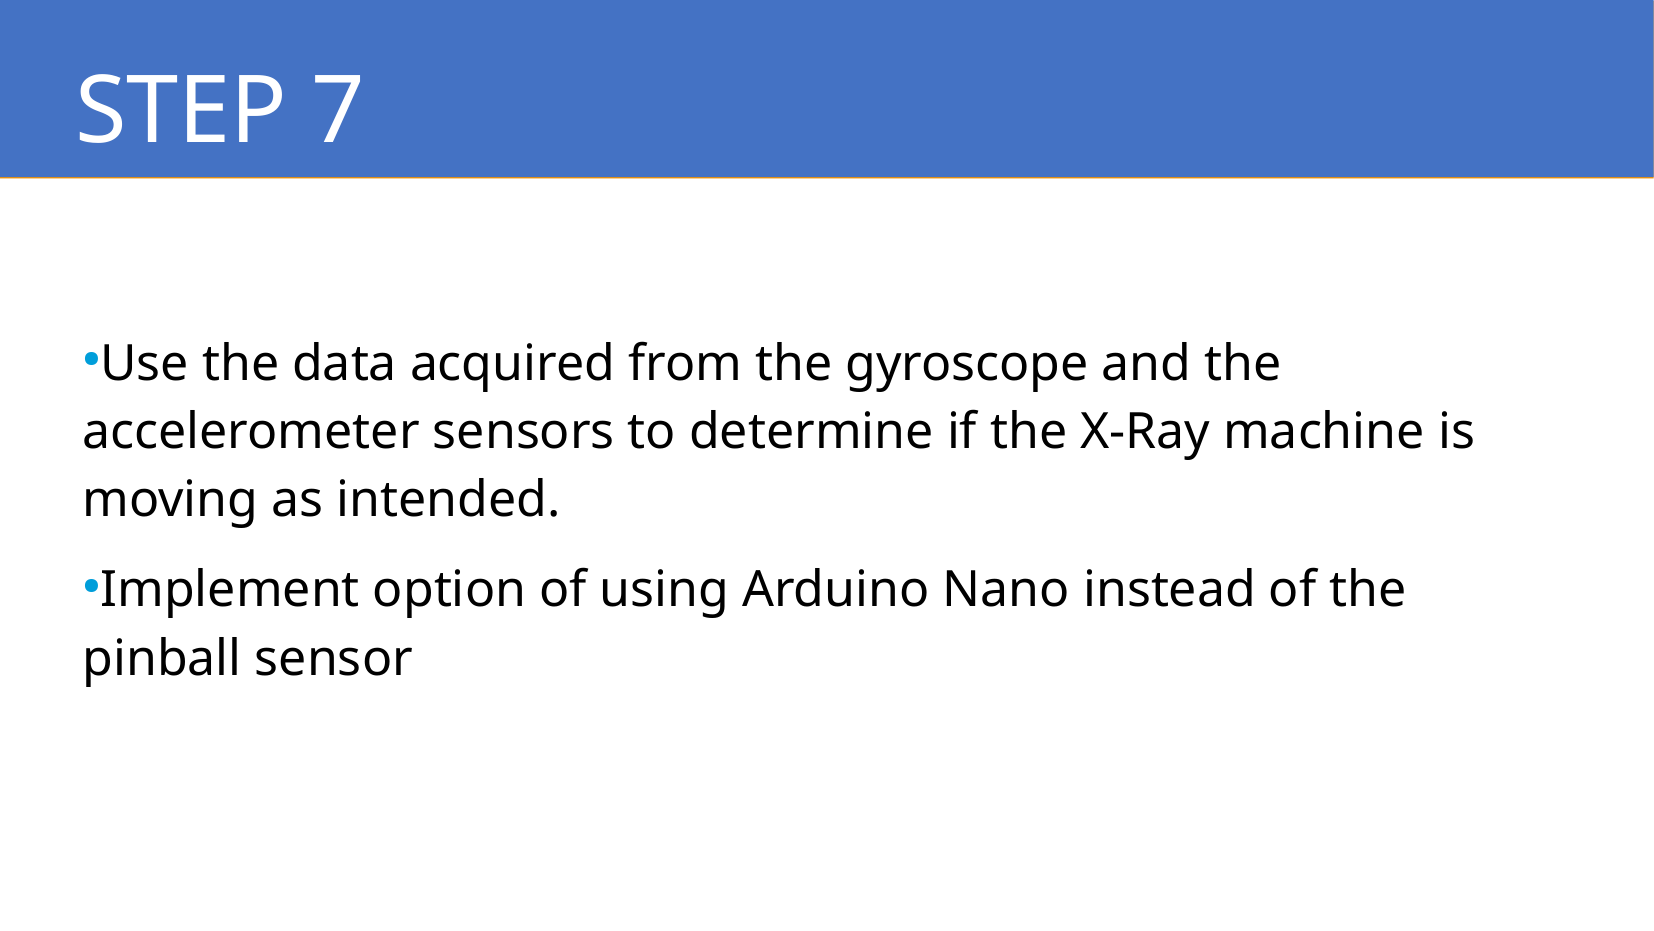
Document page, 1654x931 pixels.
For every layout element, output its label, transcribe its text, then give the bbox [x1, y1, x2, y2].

list Use the data acquired from the gyroscope and the accelerometer sensors to determine if the X-Ray machine is moving as intended. Implement option of using Arduino Nano instead of the pinball sensor [82, 236, 1563, 811]
title STEP 7 [75, 14, 1564, 171]
